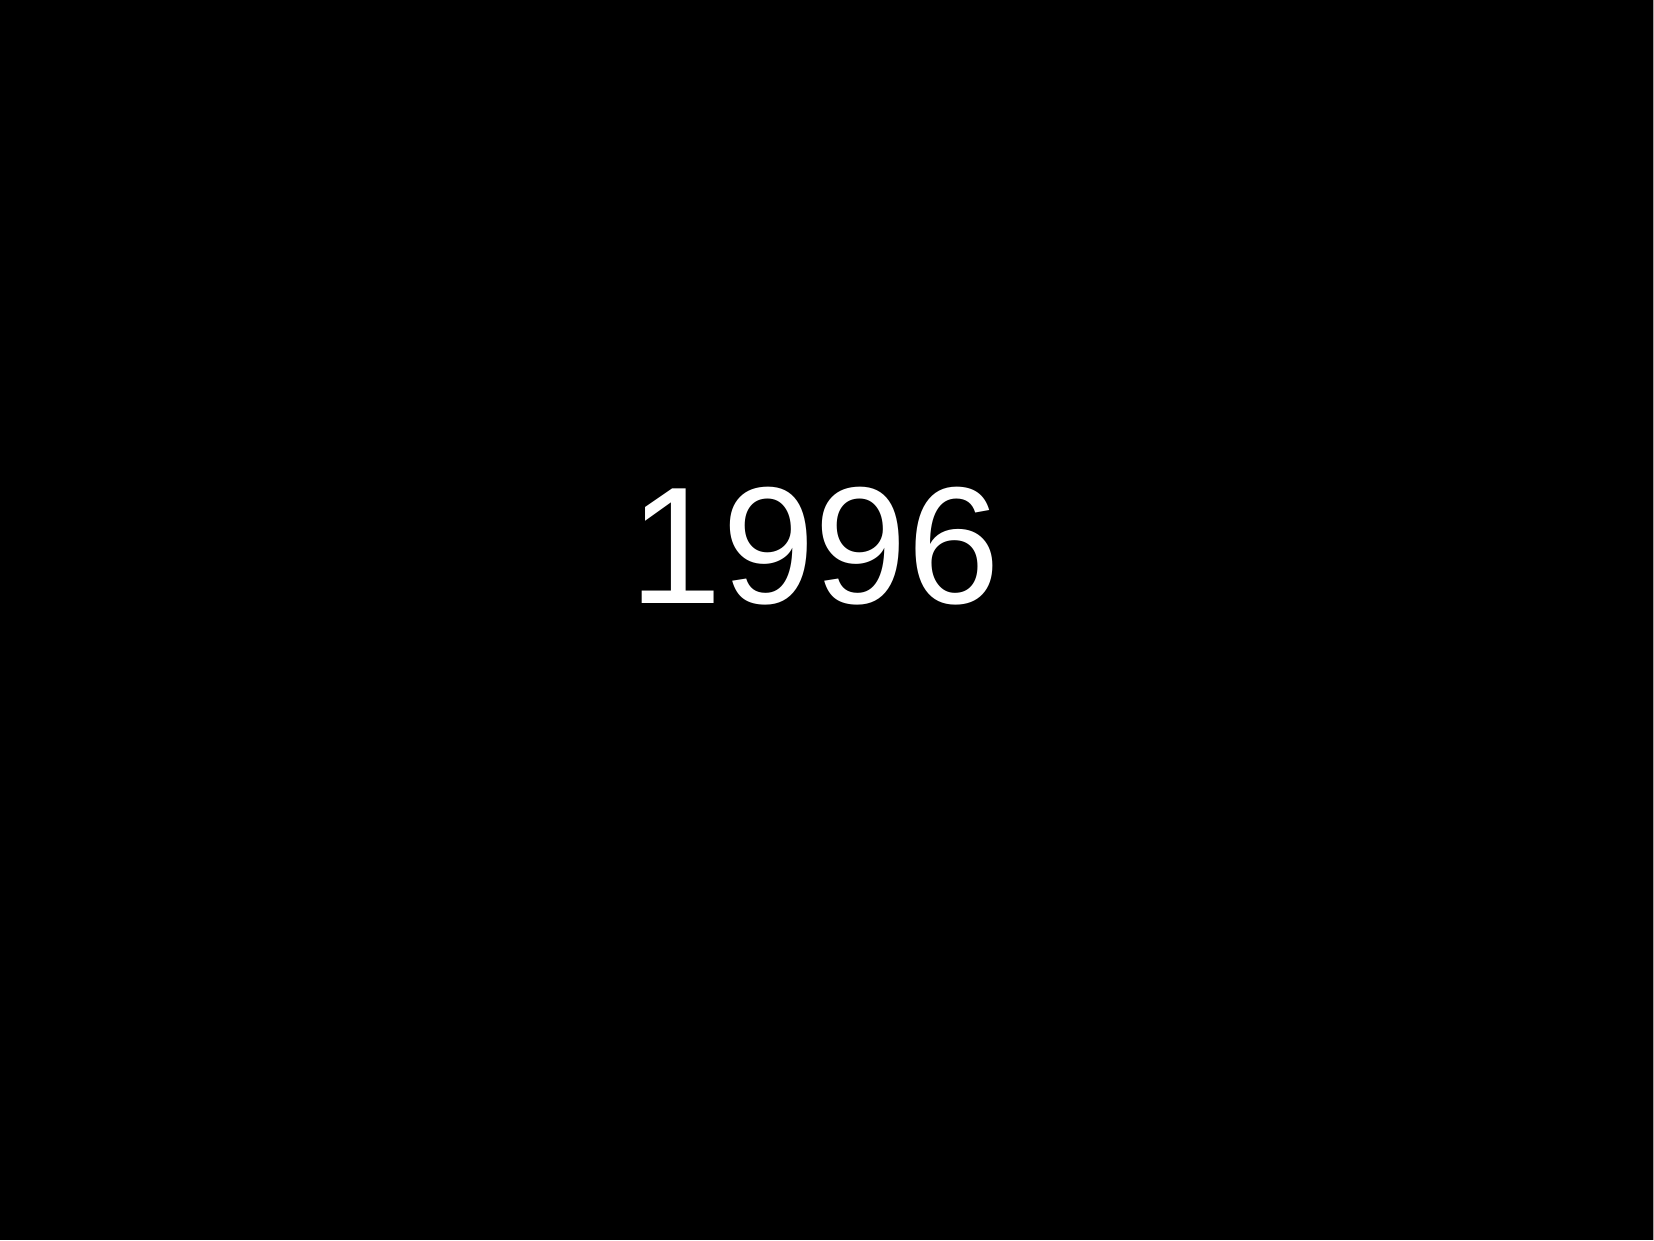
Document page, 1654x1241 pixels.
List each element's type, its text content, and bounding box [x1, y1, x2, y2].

title 1996 [70, 421, 1560, 671]
